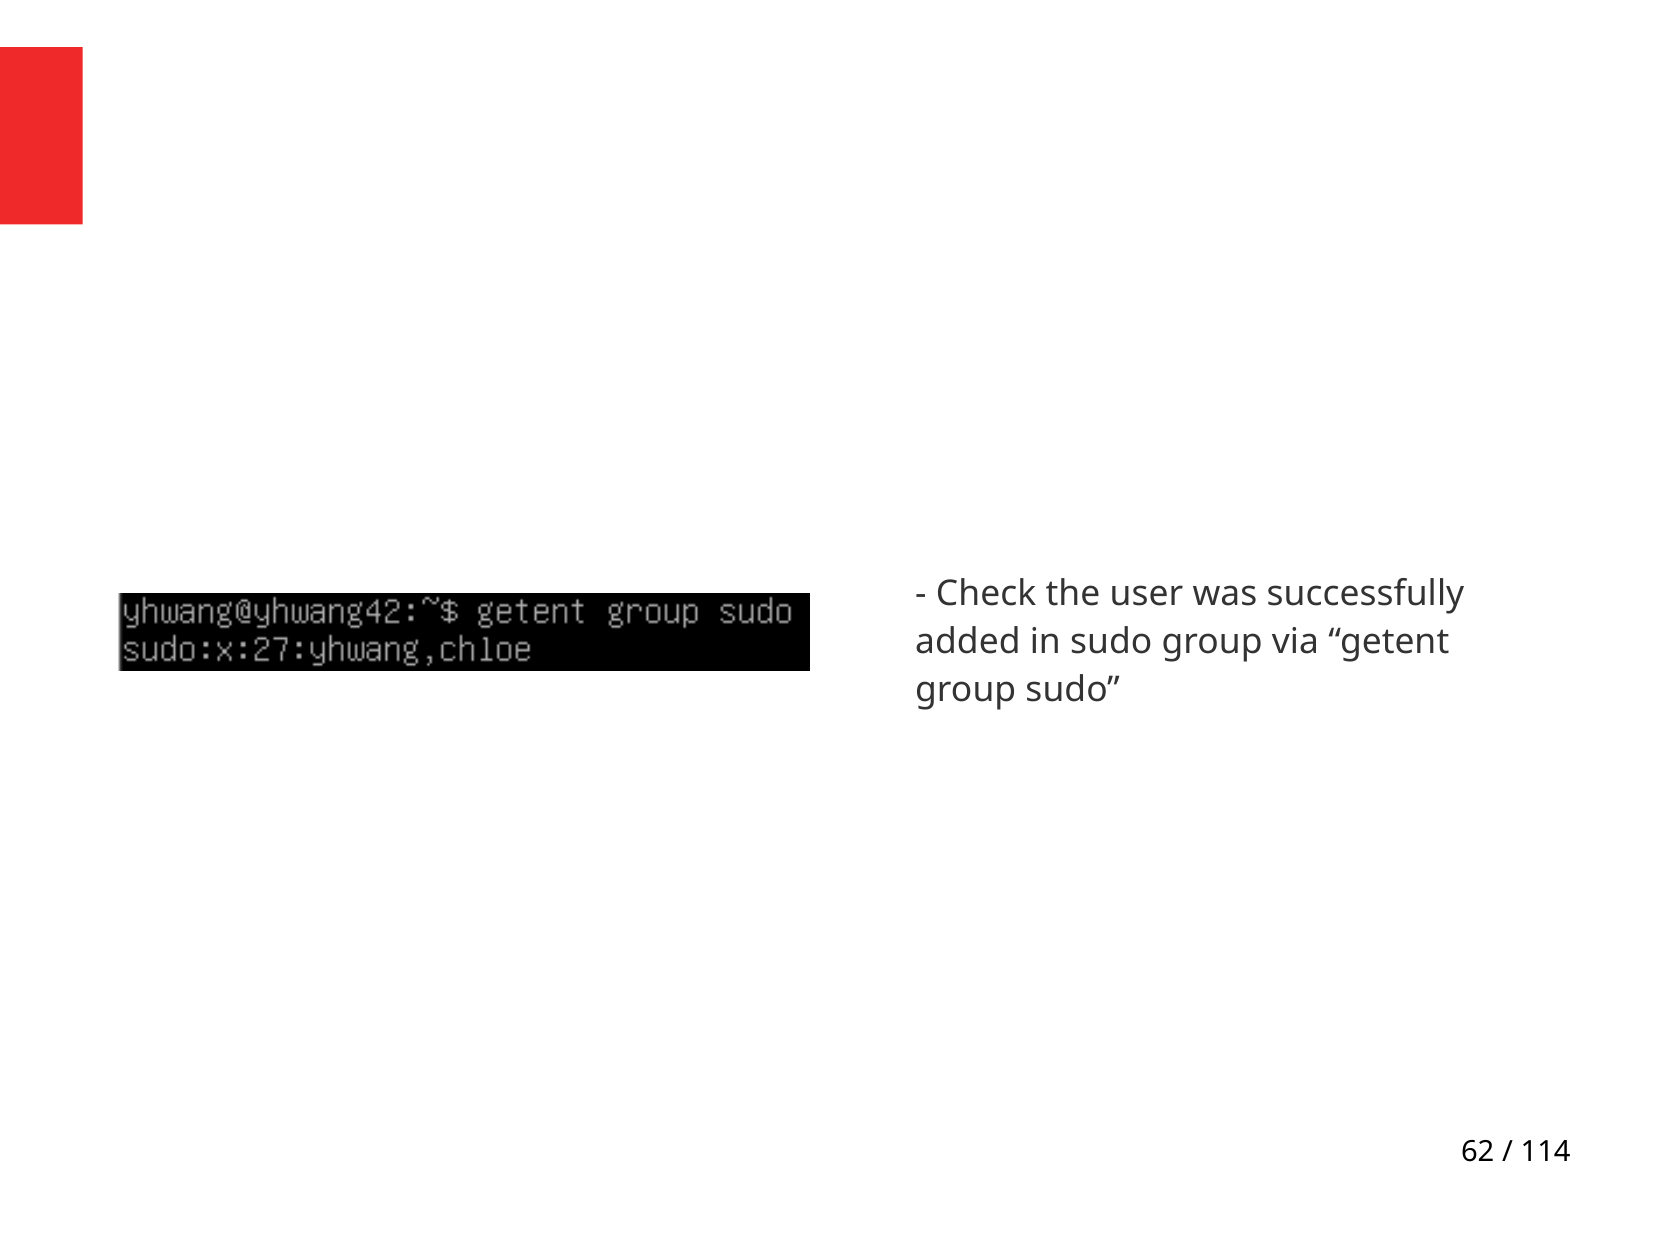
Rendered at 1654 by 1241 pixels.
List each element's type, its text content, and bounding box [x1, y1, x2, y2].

list - Check the user was successfully added in sudo group via “getent group sudo” [844, 566, 1536, 910]
picture [118, 593, 810, 671]
